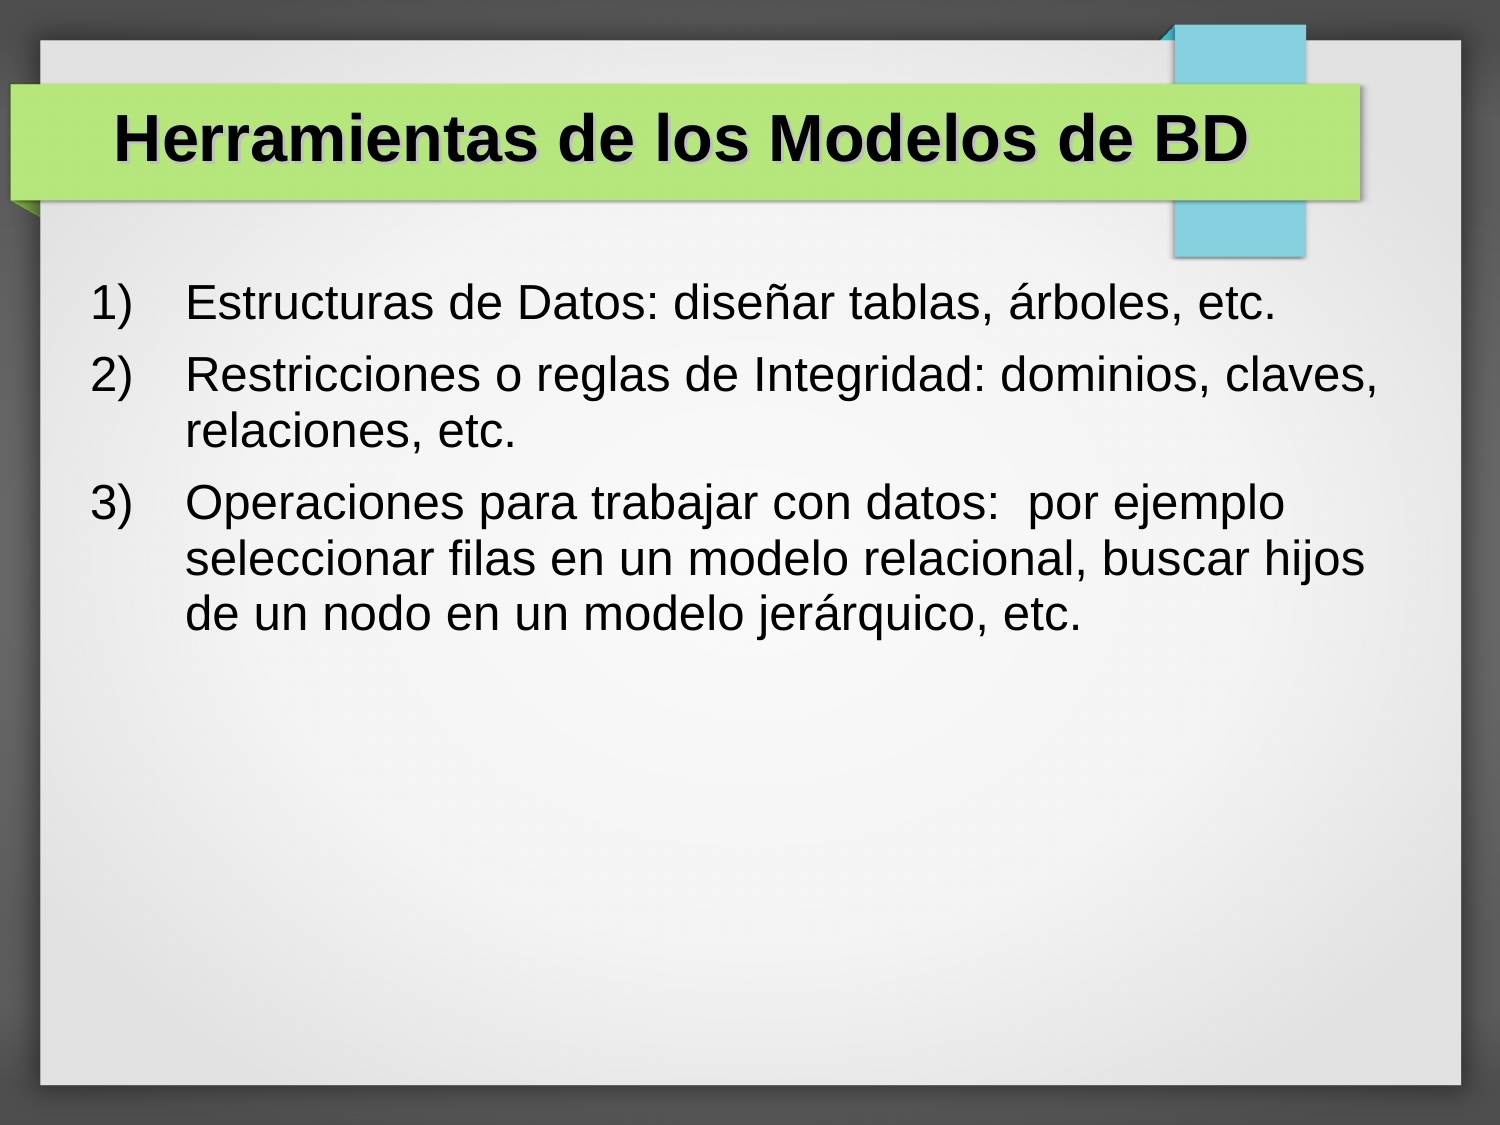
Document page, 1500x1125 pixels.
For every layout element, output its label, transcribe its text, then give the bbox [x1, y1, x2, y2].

title Herramientas de los Modelos de BD [75, 85, 1359, 193]
list Estructuras de Datos: diseñar tablas, árboles, etc. Restricciones o reglas de Integridad: dominios, claves, relaciones, etc. Operaciones para trabajar con datos: por ejemplo seleccionar filas en un modelo relacional, buscar hijos de un nodo en un modelo jerárquico, etc. [75, 267, 1426, 921]
picture [0, 0, 1500, 1125]
